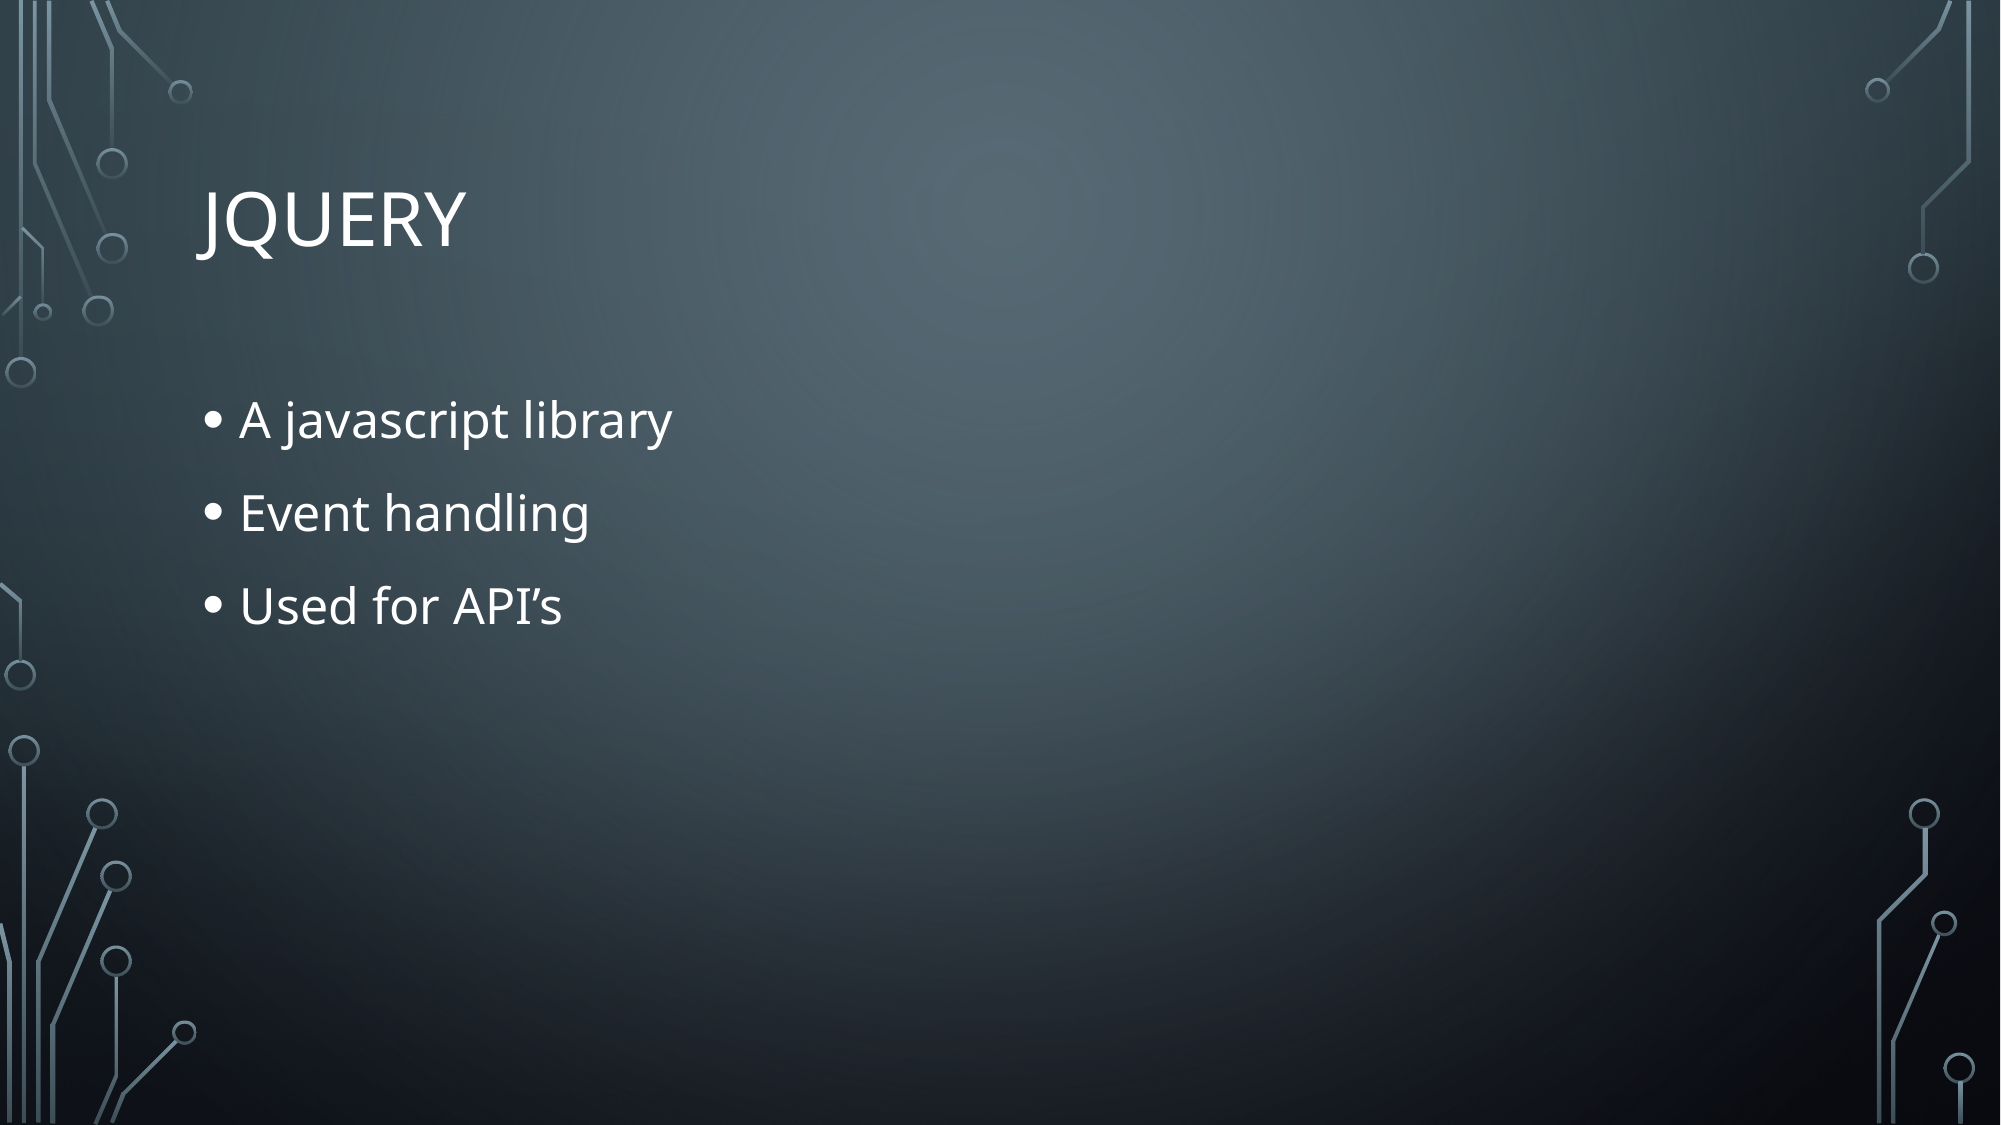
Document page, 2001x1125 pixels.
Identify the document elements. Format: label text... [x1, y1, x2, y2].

list A javascript library Event handling Used for API’s [187, 369, 1813, 951]
title jquery [187, 101, 1813, 344]
